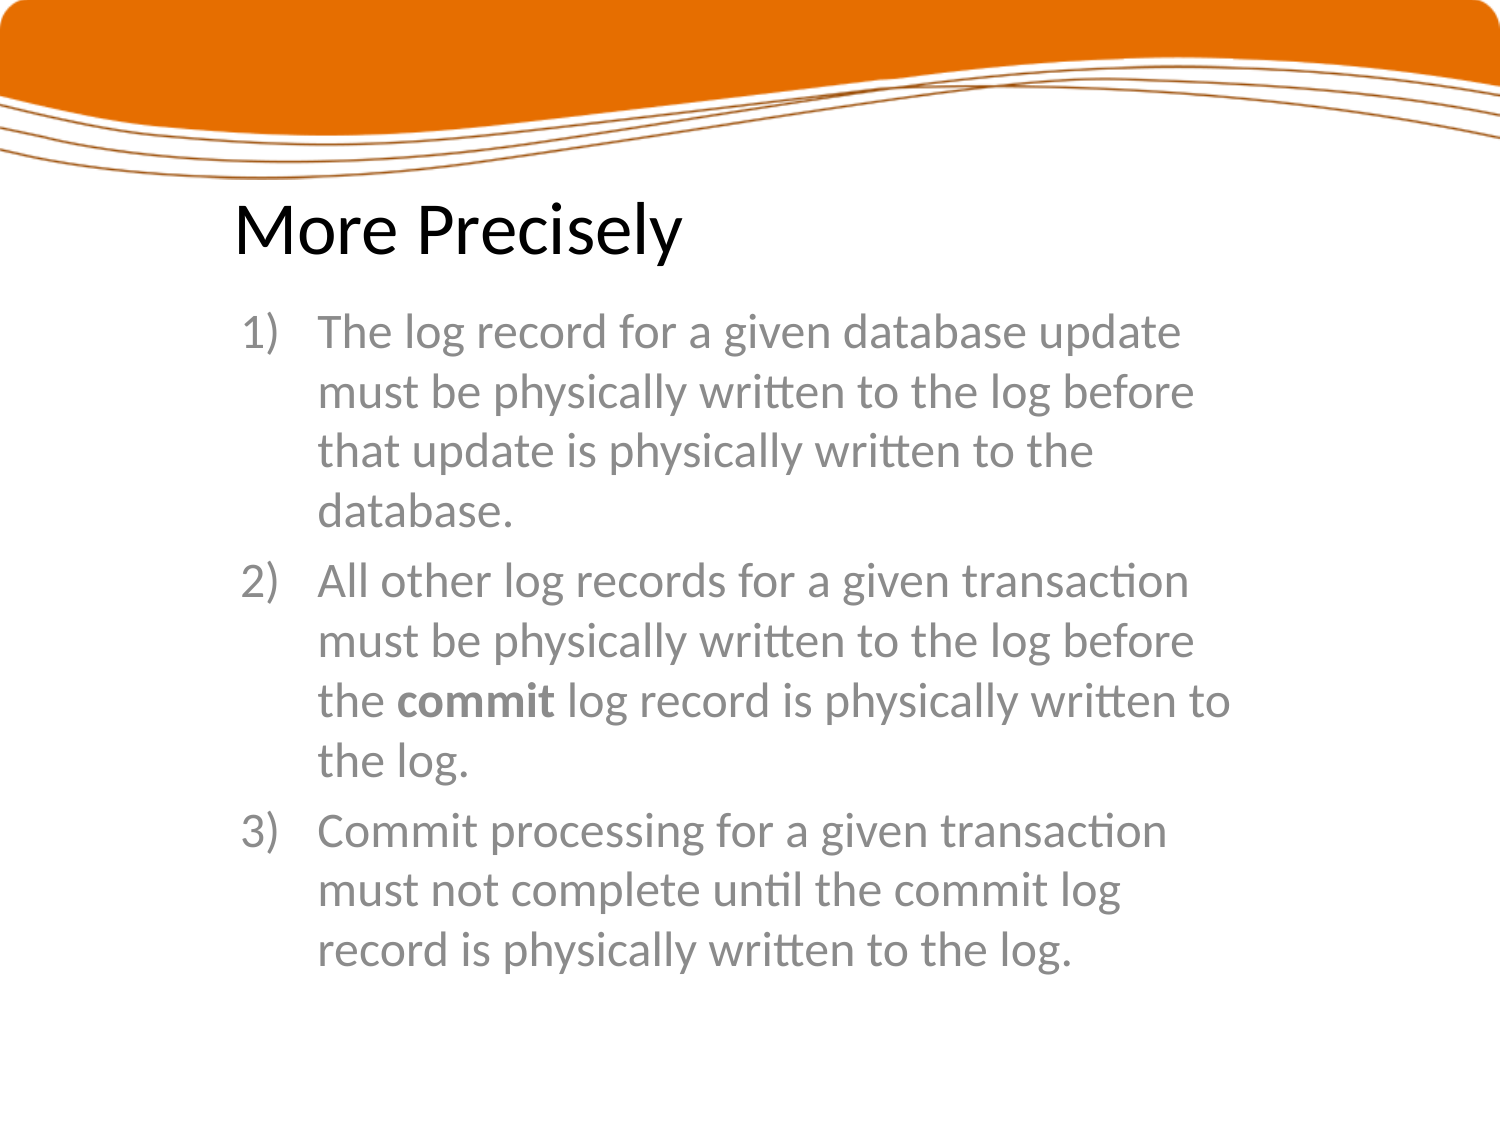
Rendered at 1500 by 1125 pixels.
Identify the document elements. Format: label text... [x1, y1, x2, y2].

subtitle The log record for a given database update must be physically written to the log before that update is physically written to the database. All other log records for a given transaction must be physically written to the log before the commit log record is physically written to the log. Commit processing for a given transaction must not complete until the commit log record is physically written to the log. [225, 290, 1275, 988]
picture [0, 0, 1500, 180]
text_box More Precisely [218, 172, 1282, 278]
